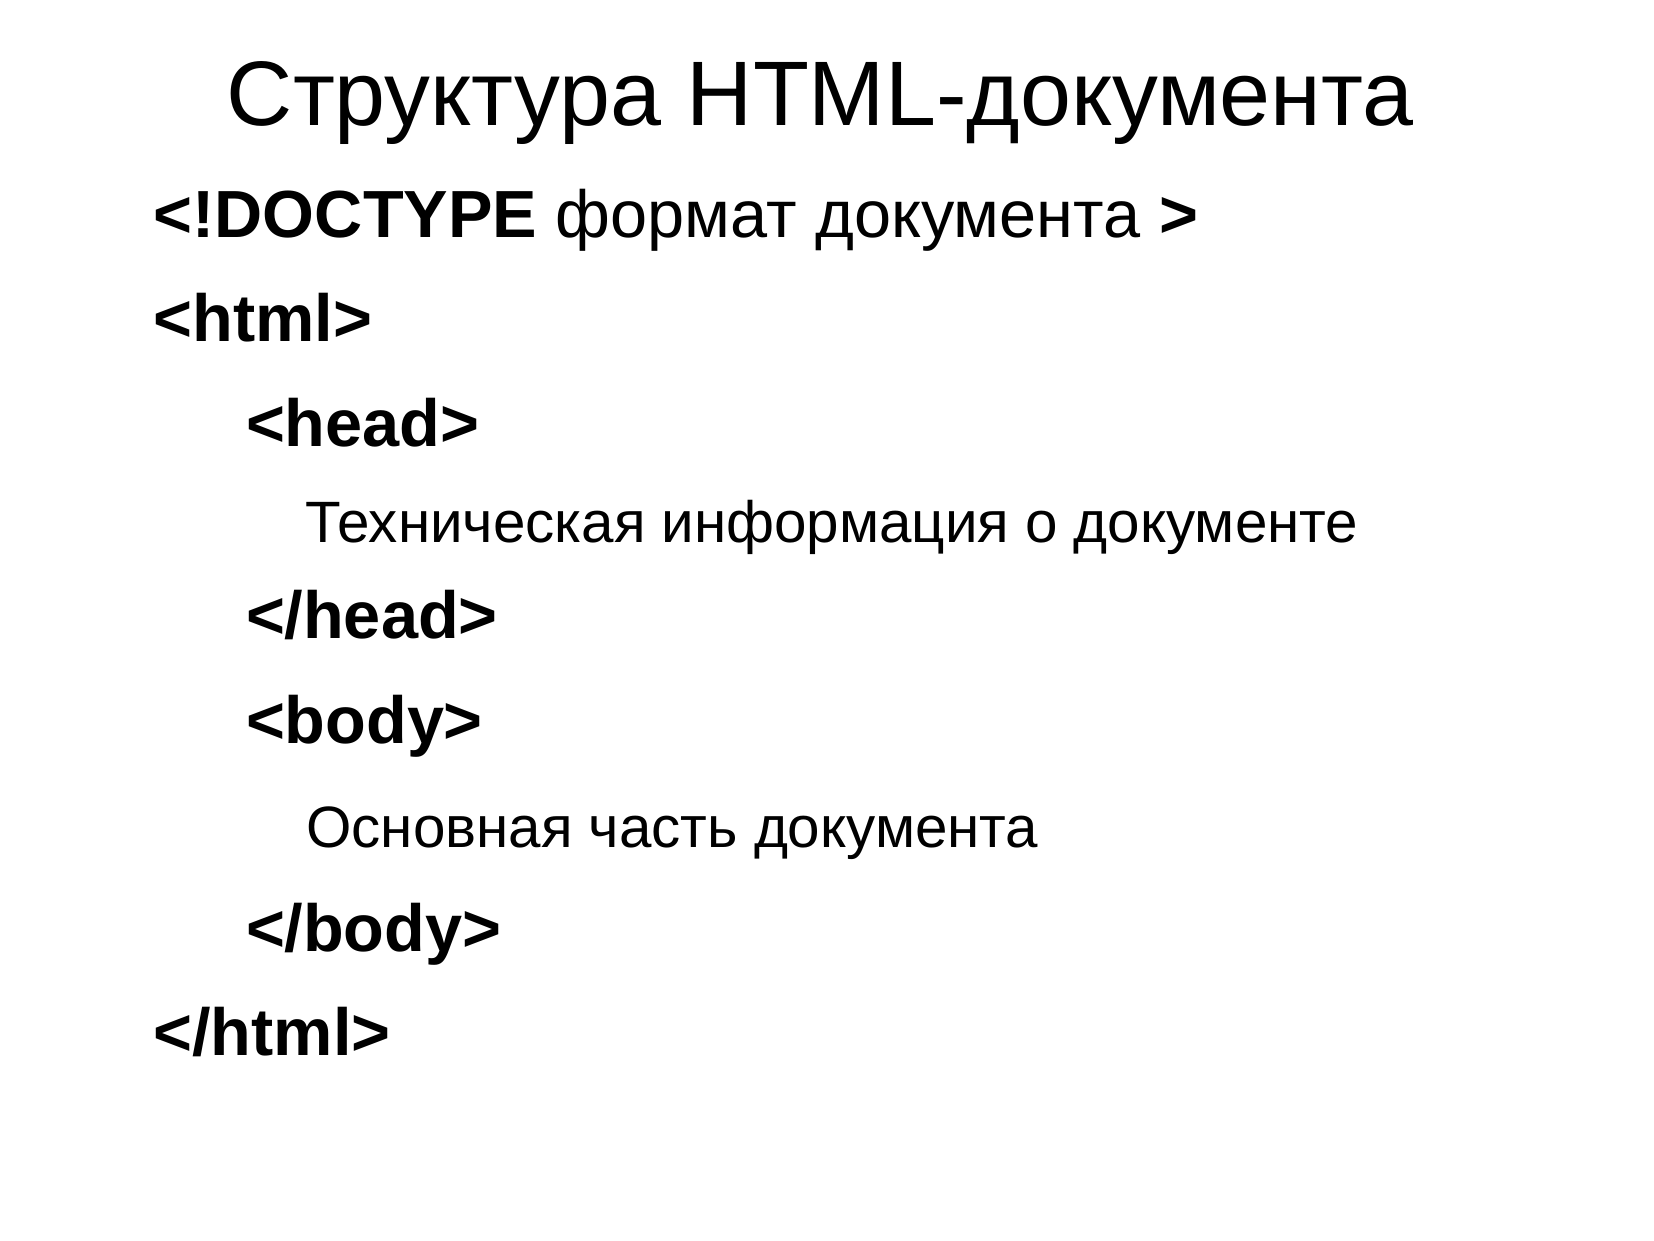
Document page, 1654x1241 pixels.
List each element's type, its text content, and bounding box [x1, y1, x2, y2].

list <!DOCTYPE формат документа > <html> <head> Техническая информация о документе </head> <body> Основная часть документа </body> </html> [82, 177, 1571, 1109]
title Структура HTML-документа [76, 29, 1565, 158]
